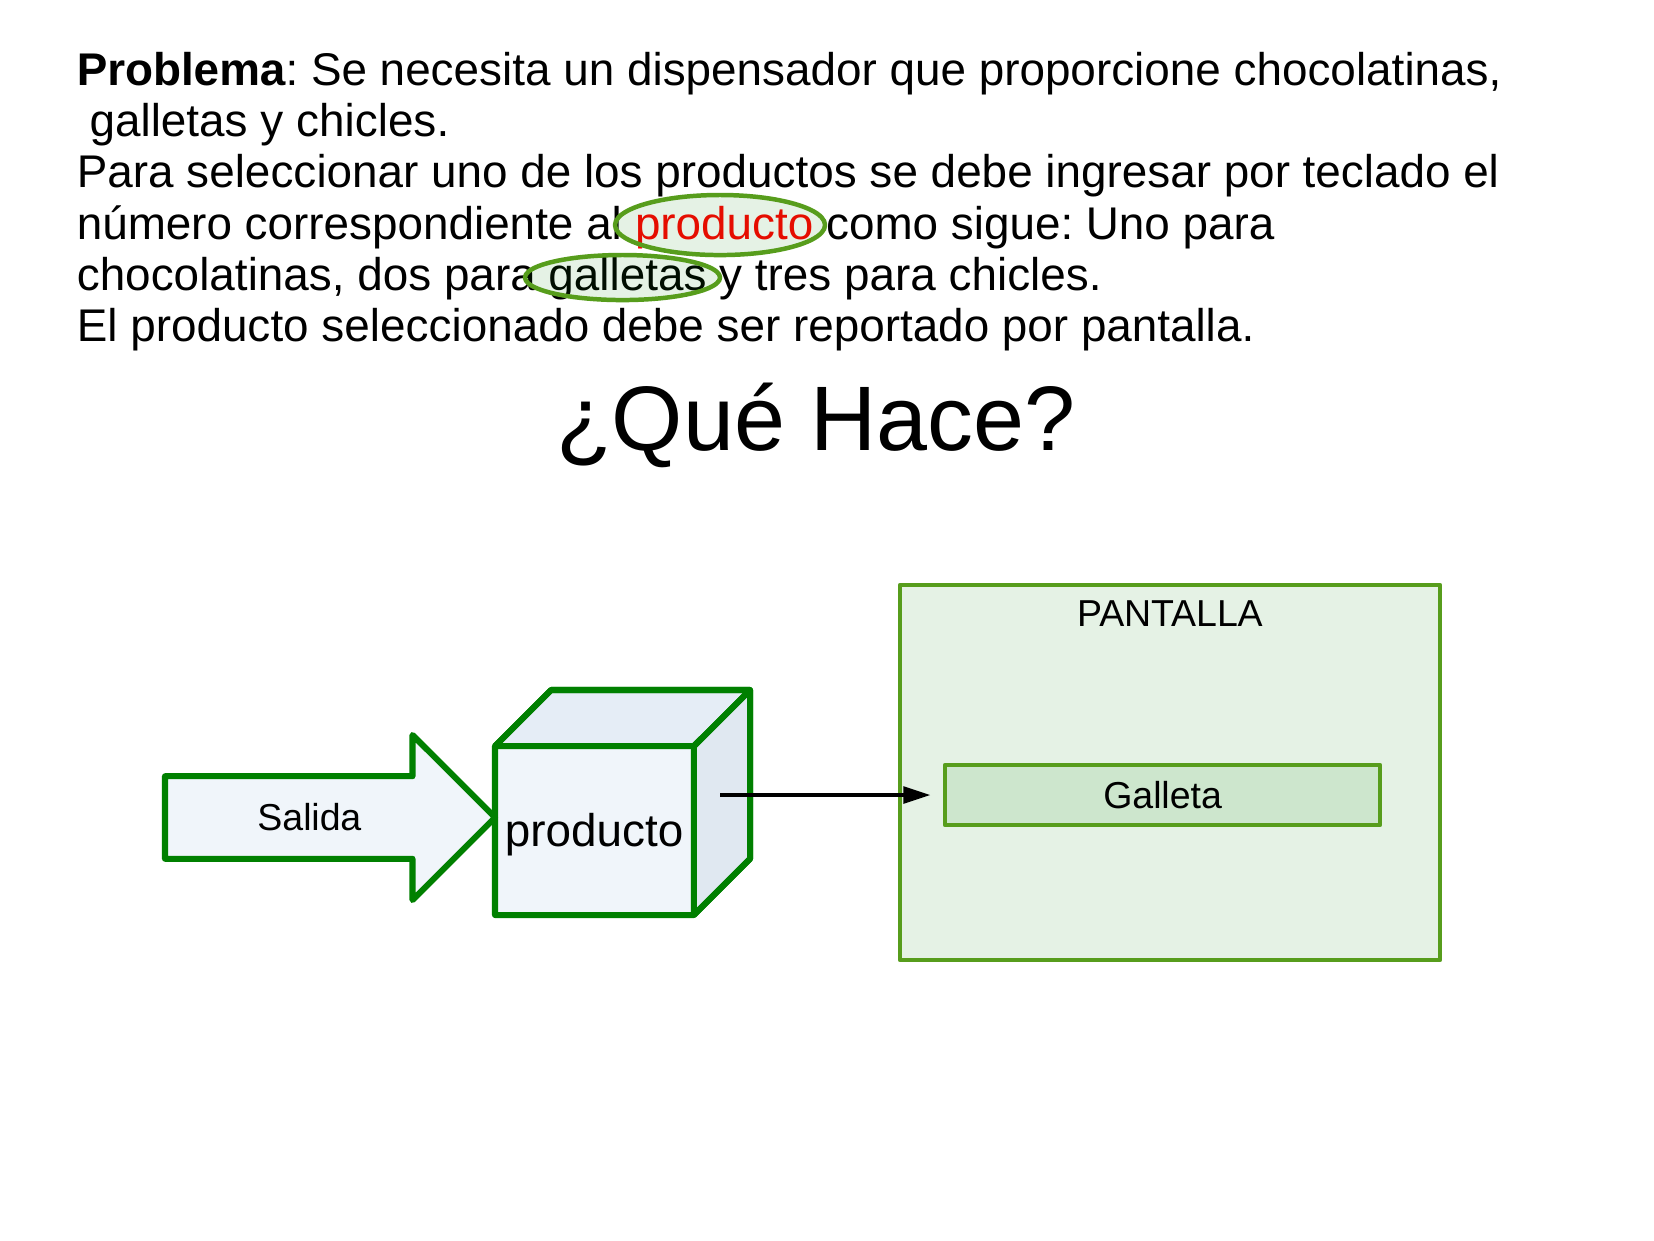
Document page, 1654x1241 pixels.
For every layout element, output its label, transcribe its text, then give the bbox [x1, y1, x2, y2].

text_box producto [495, 747, 693, 916]
text_box [525, 255, 721, 301]
text_box Salida [165, 735, 495, 901]
text_box [615, 195, 826, 256]
table_cell Chocolatina [495, 690, 749, 747]
text_box PANTALLA [900, 585, 1441, 961]
title ¿Qué Hace? [71, 315, 1561, 523]
text_box Galleta [945, 765, 1381, 826]
subtitle Problema: Se necesita un dispensador que proporcione chocolatinas, galletas y chicles. Para seleccionar uno de los productos se debe ingresar por teclado el número correspondiente al producto como sigue: Uno para chocolatinas, dos para galletas y tres para chicles. El producto seleccionado debe ser reportado por pantalla. [76, 43, 1510, 352]
